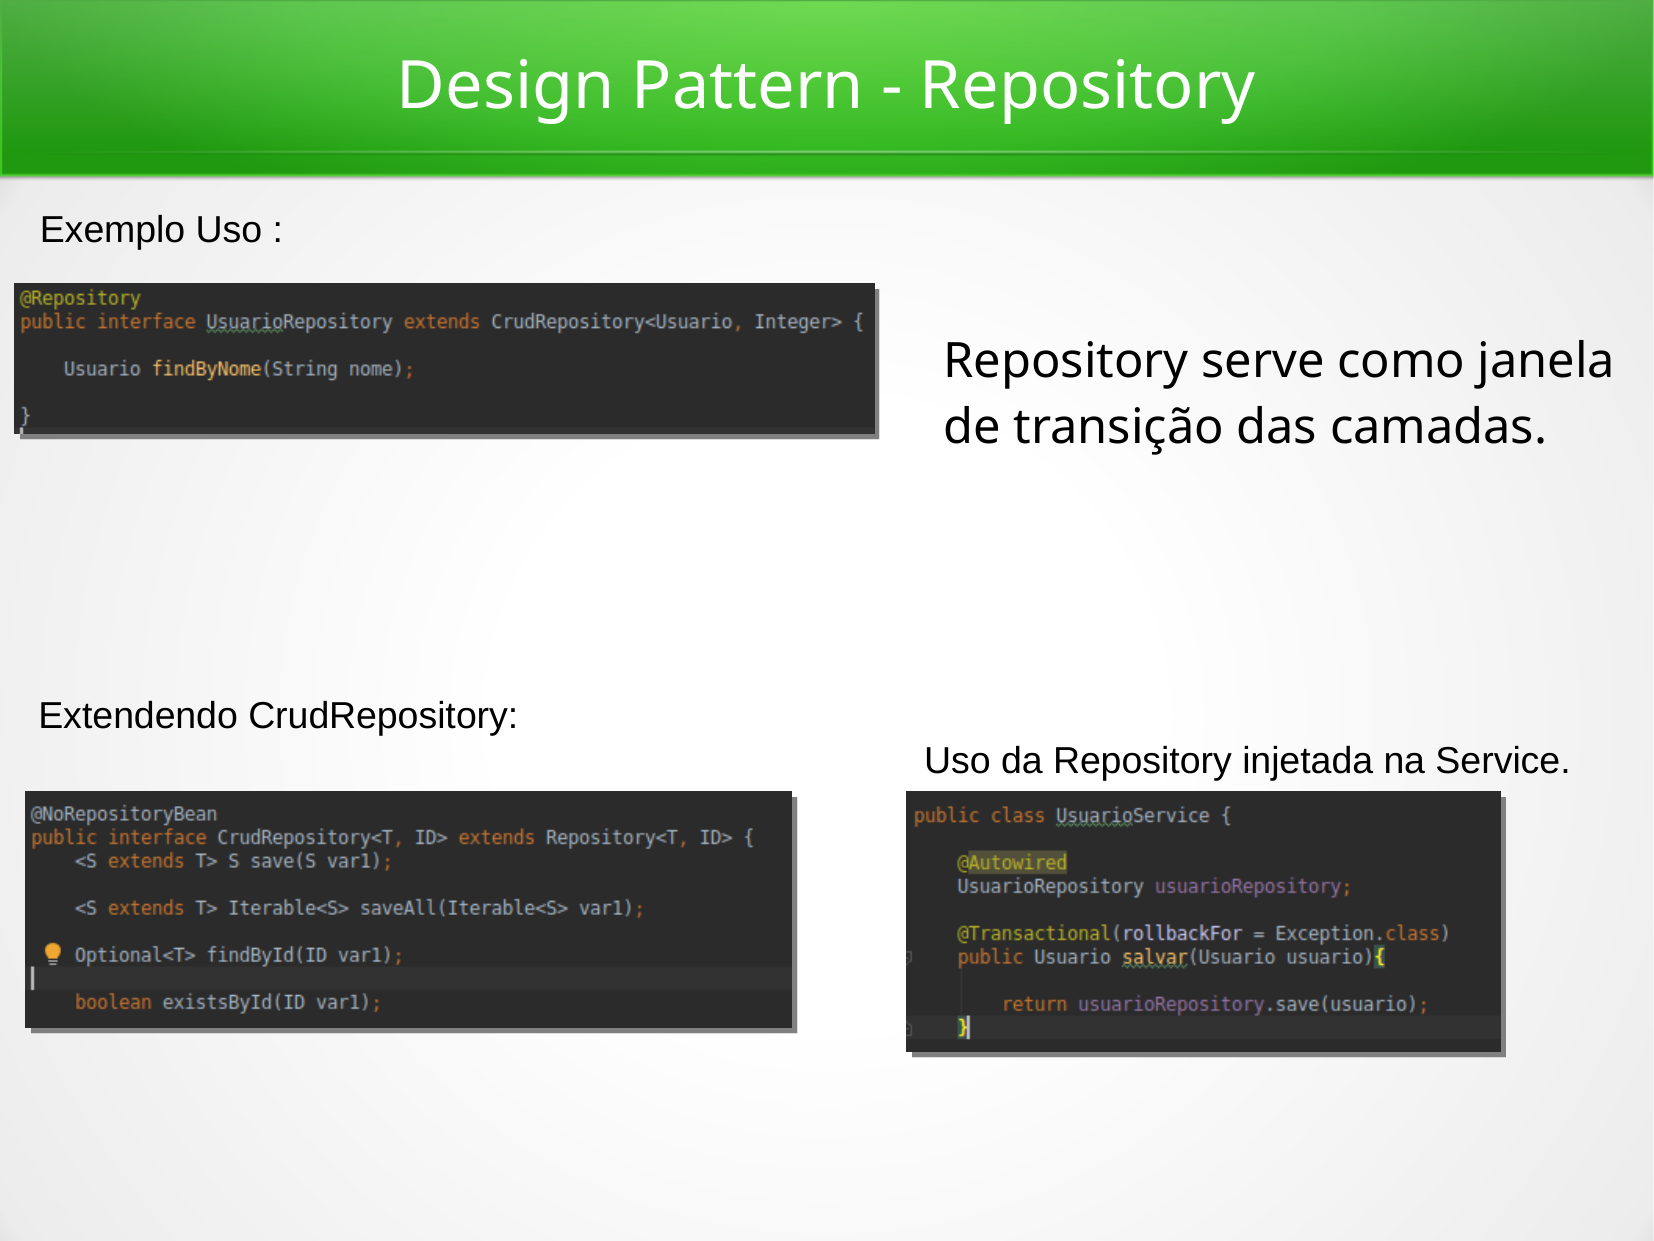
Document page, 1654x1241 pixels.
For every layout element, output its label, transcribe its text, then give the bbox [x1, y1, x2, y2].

list Repository serve como janela de transição das camadas. [891, 325, 1619, 520]
text_box Uso da Repository injetada na Service. [909, 732, 1586, 790]
title Design Pattern - Repository [82, 11, 1571, 154]
text_box Extendendo CrudRepository: [23, 687, 543, 745]
picture [0, 0, 1654, 1241]
text_box Exemplo Uso : [24, 200, 319, 258]
